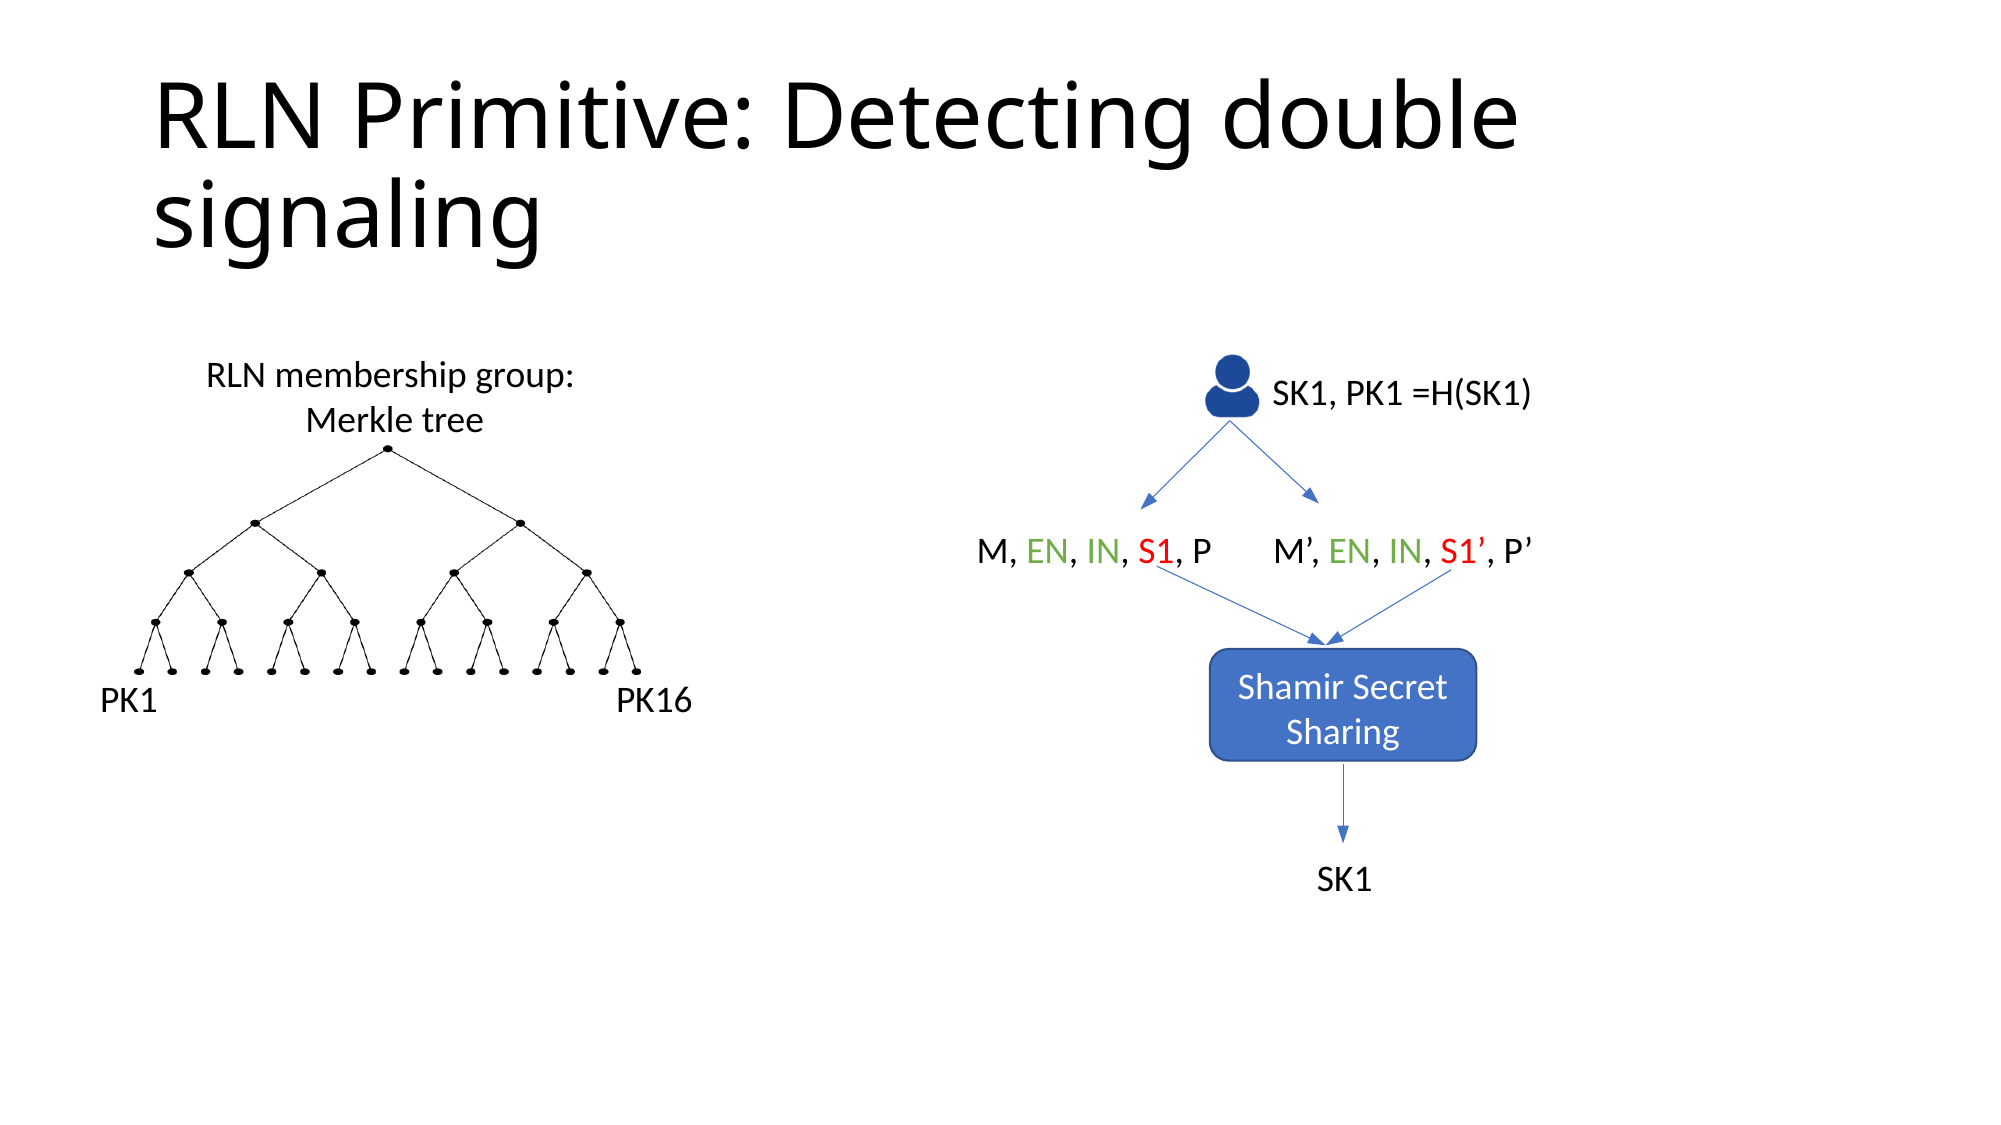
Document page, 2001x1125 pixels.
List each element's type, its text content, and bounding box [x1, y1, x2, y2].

text_box RLN membership group: Merkle tree [191, 343, 599, 448]
text_box PK1 [85, 667, 173, 727]
text_box SK1 [1302, 847, 1388, 907]
text_box M, EN, IN, S1, P [962, 519, 1227, 579]
text_box M’, EN, IN, S1’, P’ [1258, 519, 1548, 579]
title RLN Primitive: Detecting double signaling [137, 59, 1863, 278]
text_box Shamir Secret Sharing [1209, 648, 1477, 761]
picture [1190, 351, 1269, 421]
text_box SK1, PK1 =H(SK1) [1257, 360, 1552, 421]
text_box PK16 [601, 668, 708, 728]
picture [134, 445, 641, 675]
